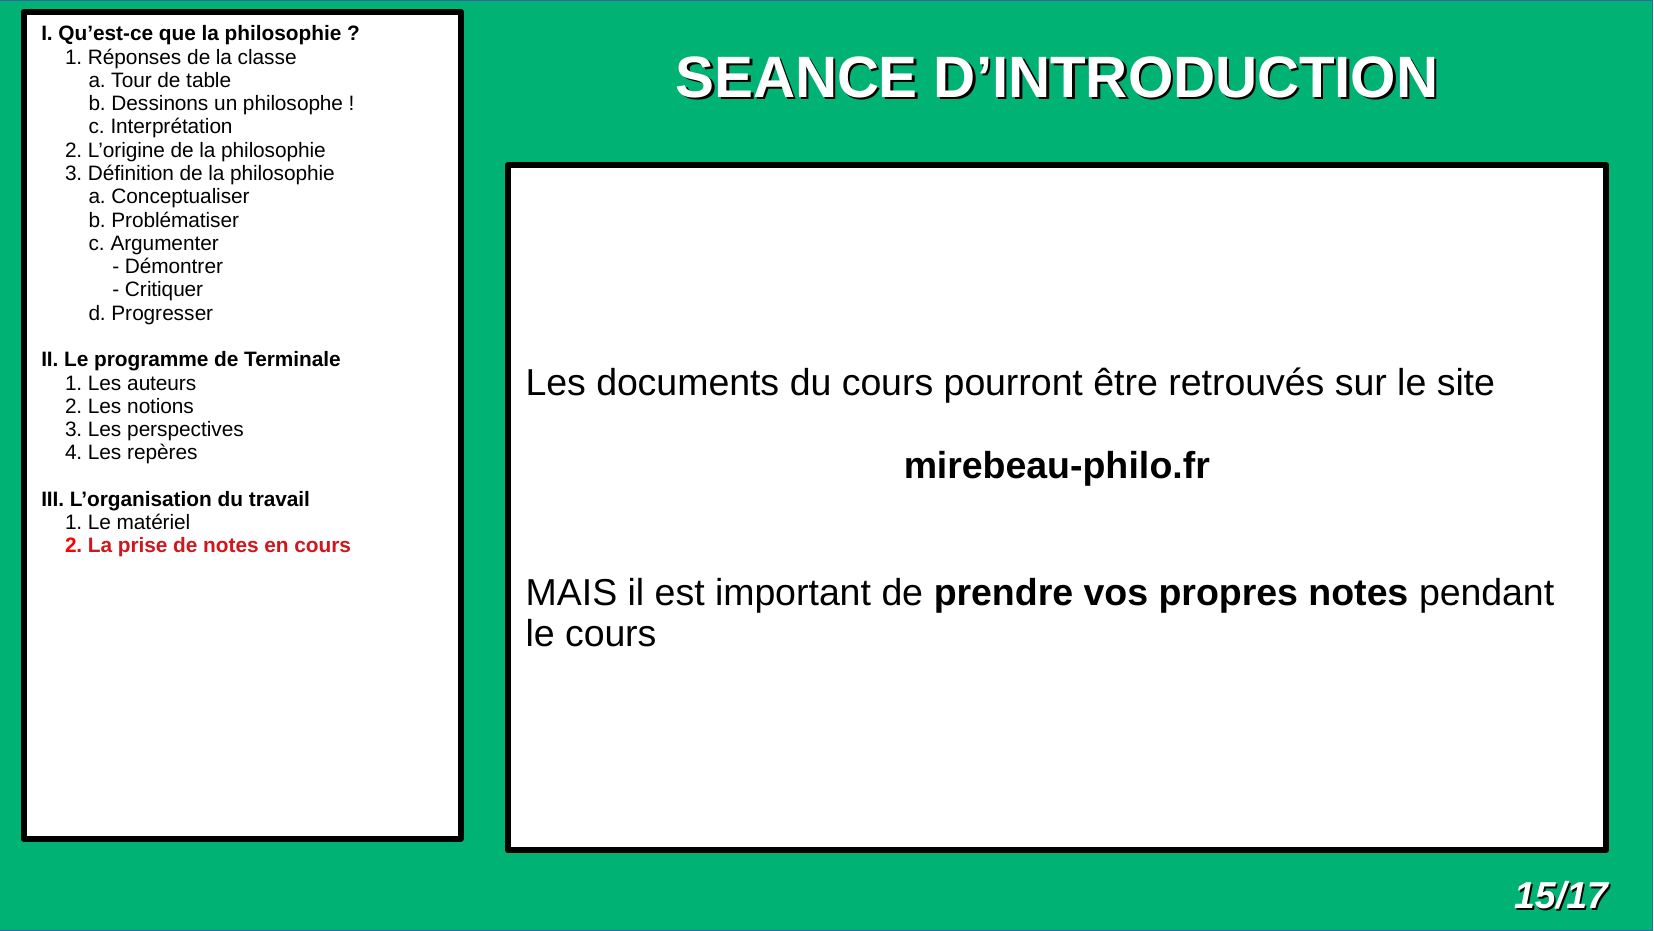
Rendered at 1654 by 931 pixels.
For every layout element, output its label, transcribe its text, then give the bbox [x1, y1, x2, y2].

text_box [0, 0, 1653, 931]
text_box I. Qu’est-ce que la philosophie ? 1. Réponses de la classe a. Tour de table b. Dessinons un philosophe ! c. Interprétation 2. L’origine de la philosophie 3. Définition de la philosophie a. Conceptualiser b. Problématiser c. Argumenter - Démontrer - Critiquer d. Progresser II. Le programme de Terminale 1. Les auteurs 2. Les notions 3. Les perspectives 4. Les repères III. L’organisation du travail 1. Le matériel 2. La prise de notes en cours [23, 11, 461, 839]
text_box Les documents du cours pourront être retrouvés sur le site mirebeau-philo.fr MAIS il est important de prendre vos propres notes pendant le cours [507, 165, 1607, 851]
text_box <numéro>/17 [1464, 867, 1623, 931]
text_box SEANCE D’INTRODUCTION [507, 0, 1607, 154]
